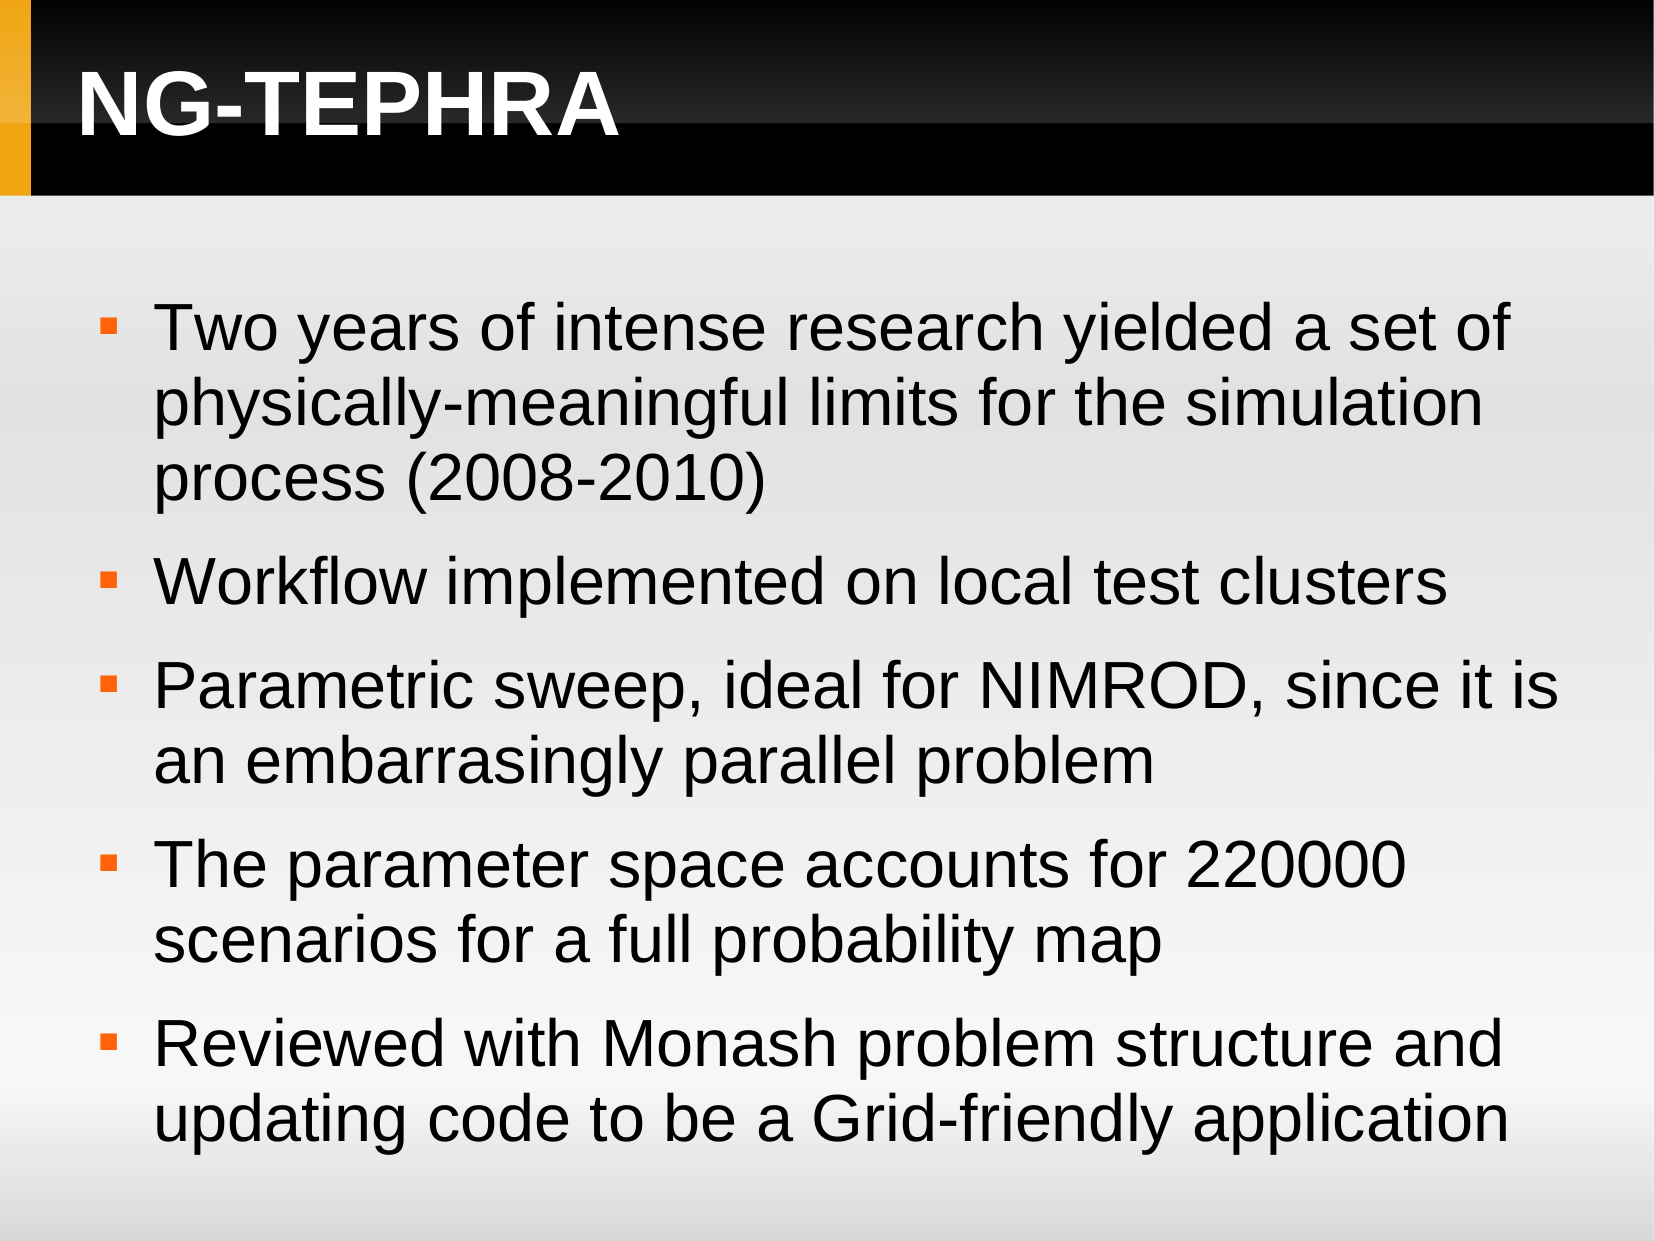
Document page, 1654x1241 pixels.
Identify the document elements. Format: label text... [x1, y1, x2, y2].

list Two years of intense research yielded a set of physically-meaningful limits for the simulation process (2008-2010) Workflow implemented on local test clusters Parametric sweep, ideal for NIMROD, since it is an embarrasingly parallel problem The parameter space accounts for 220000 scenarios for a full probability map Reviewed with Monash problem structure and updating code to be a Grid-friendly application [82, 290, 1571, 1157]
title NG-TEPHRA [76, 7, 1565, 200]
picture [0, 0, 1654, 1241]
